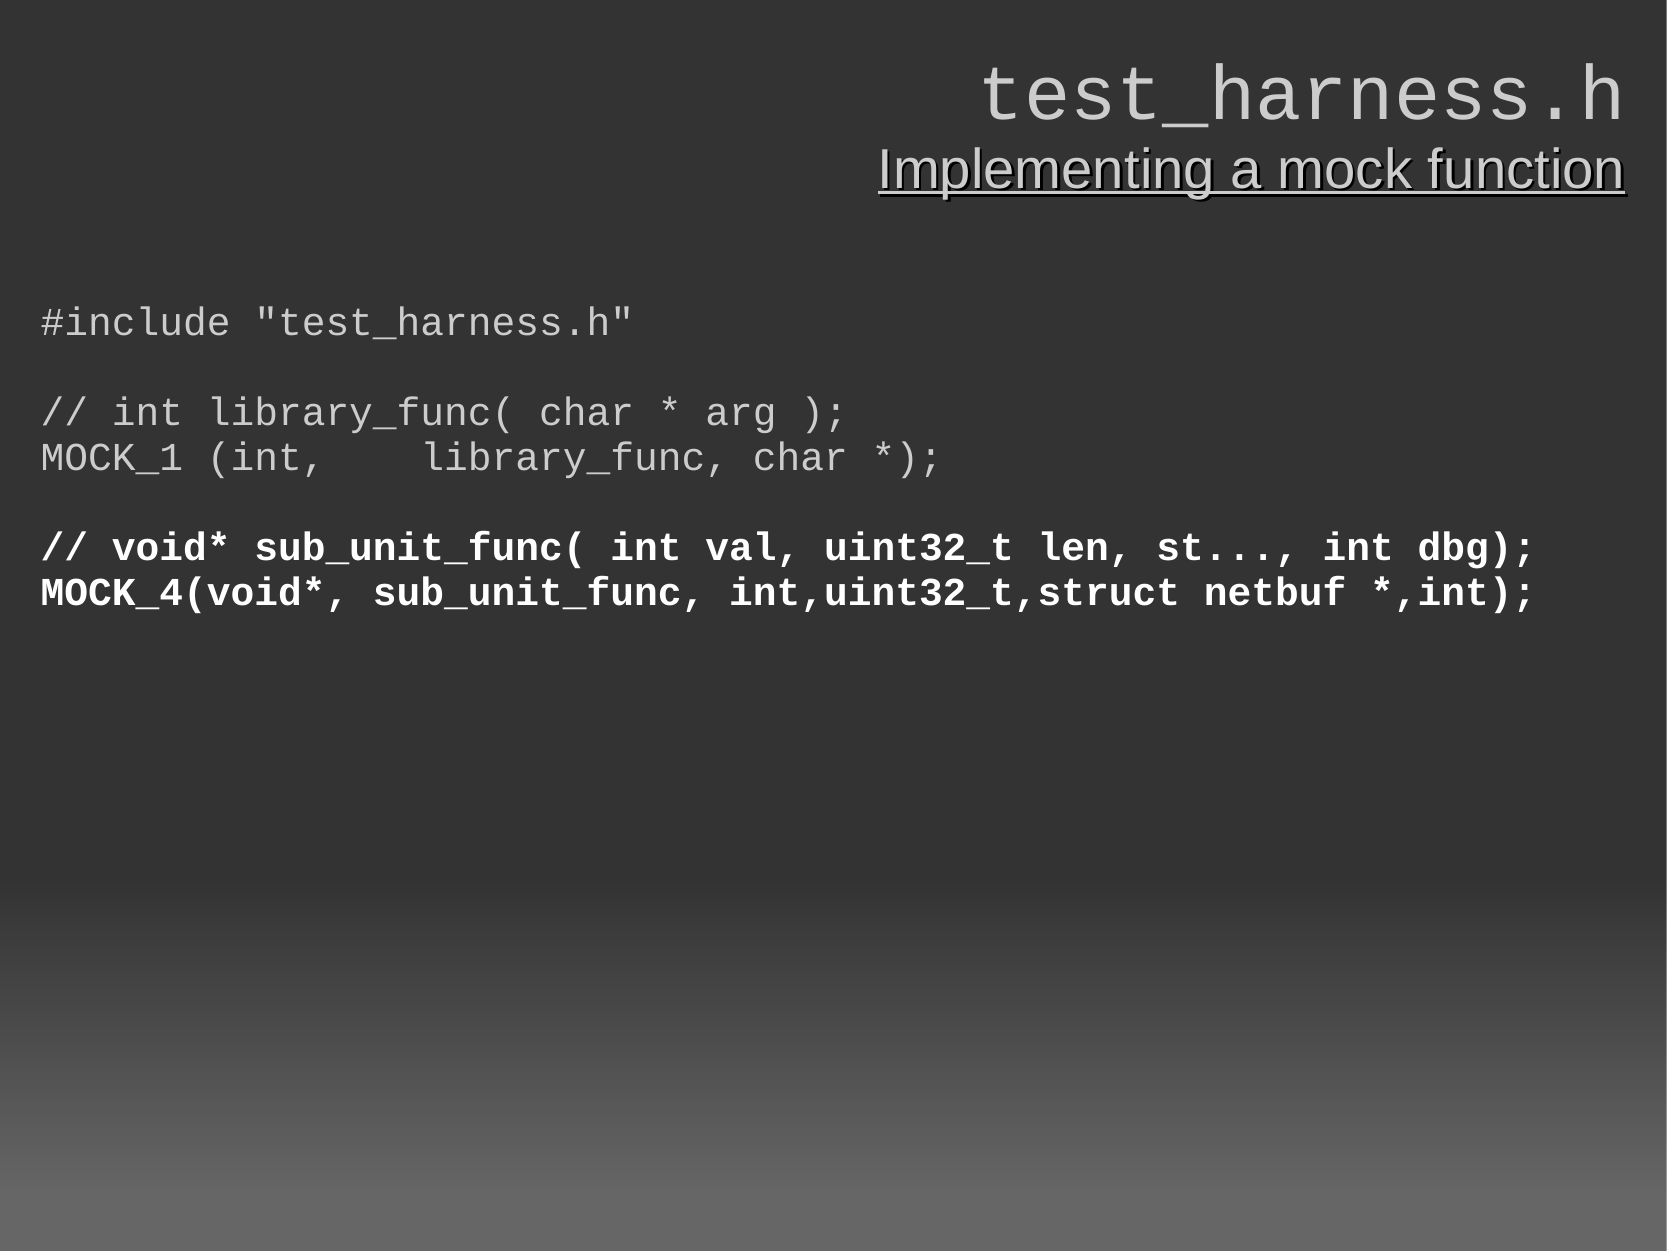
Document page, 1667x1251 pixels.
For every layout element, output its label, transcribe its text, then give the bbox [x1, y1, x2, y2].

title test_harness.h Implementing a mock function [39, 49, 1626, 233]
list #include "test_harness.h" // int library_func( char * arg ); MOCK_1 (int, library_func, char *); // void* sub_unit_func( int val, uint32_t len, st..., int dbg); MOCK_4(void*, sub_unit_func, int,uint32_t,struct netbuf *,int); [40, 300, 1627, 1201]
picture [0, 0, 1667, 1251]
